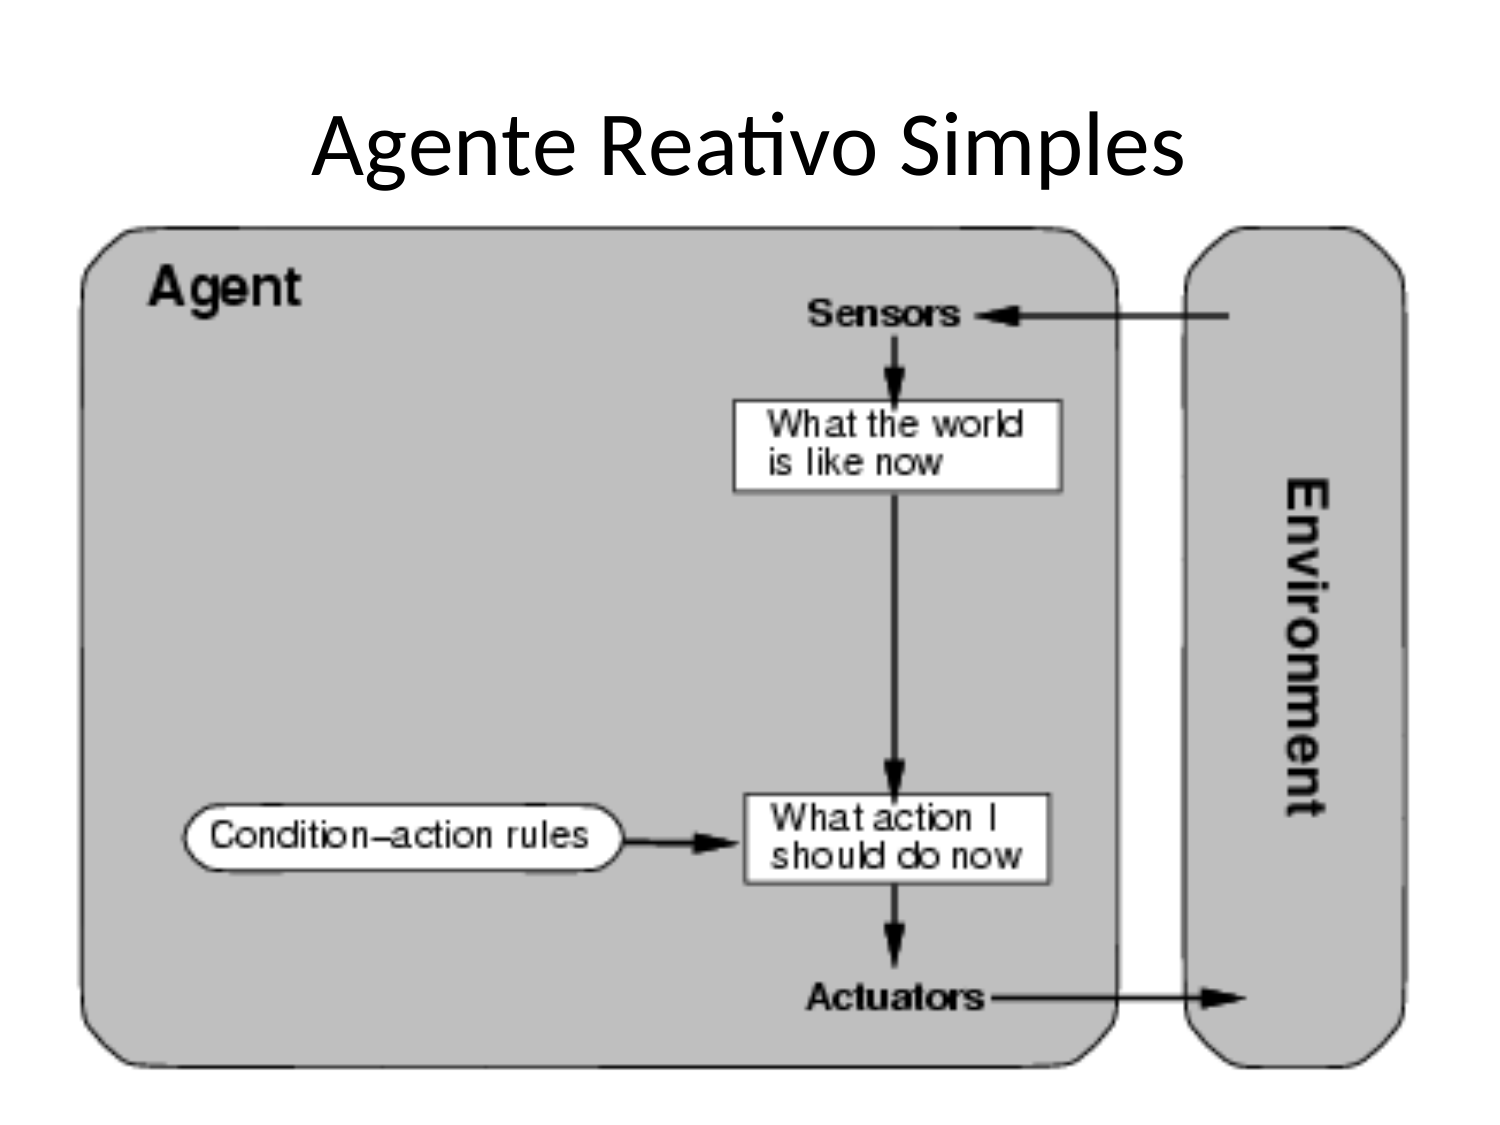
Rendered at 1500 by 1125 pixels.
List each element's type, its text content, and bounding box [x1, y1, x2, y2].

text_box [75, 224, 1413, 1077]
title Agente Reativo Simples [75, 45, 1426, 233]
